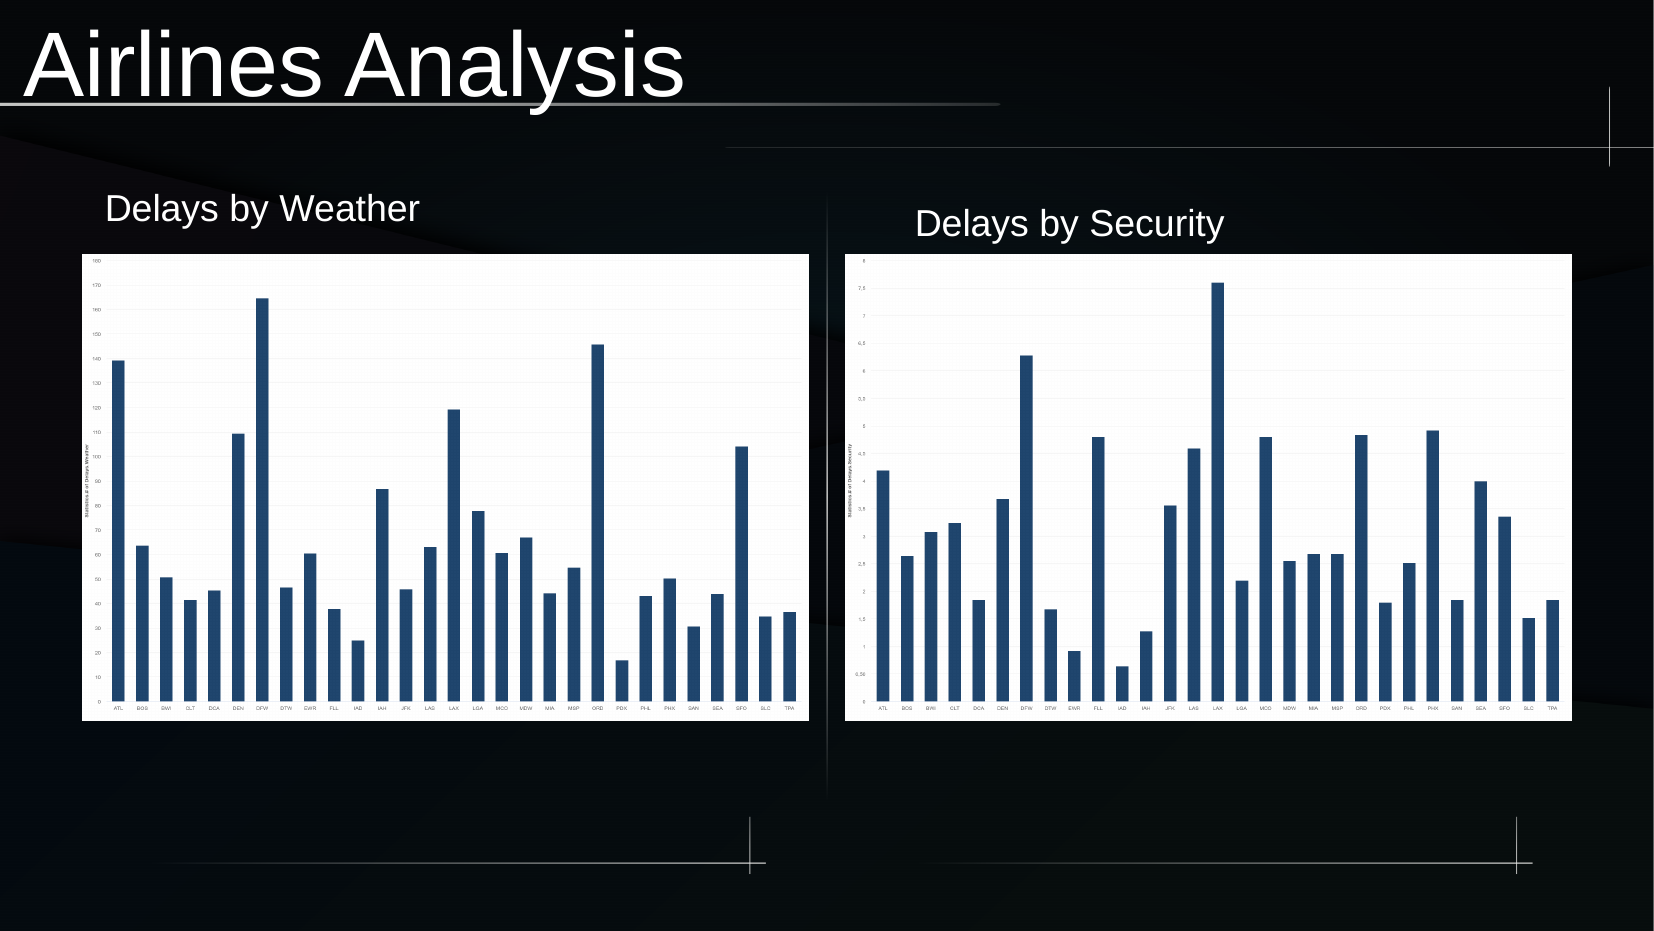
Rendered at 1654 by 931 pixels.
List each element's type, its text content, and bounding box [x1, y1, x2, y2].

text_box Delays by Security [900, 195, 1486, 252]
title Airlines Analysis [23, 11, 1589, 119]
picture [0, 0, 1654, 931]
text_box Delays by Weather [90, 180, 781, 237]
